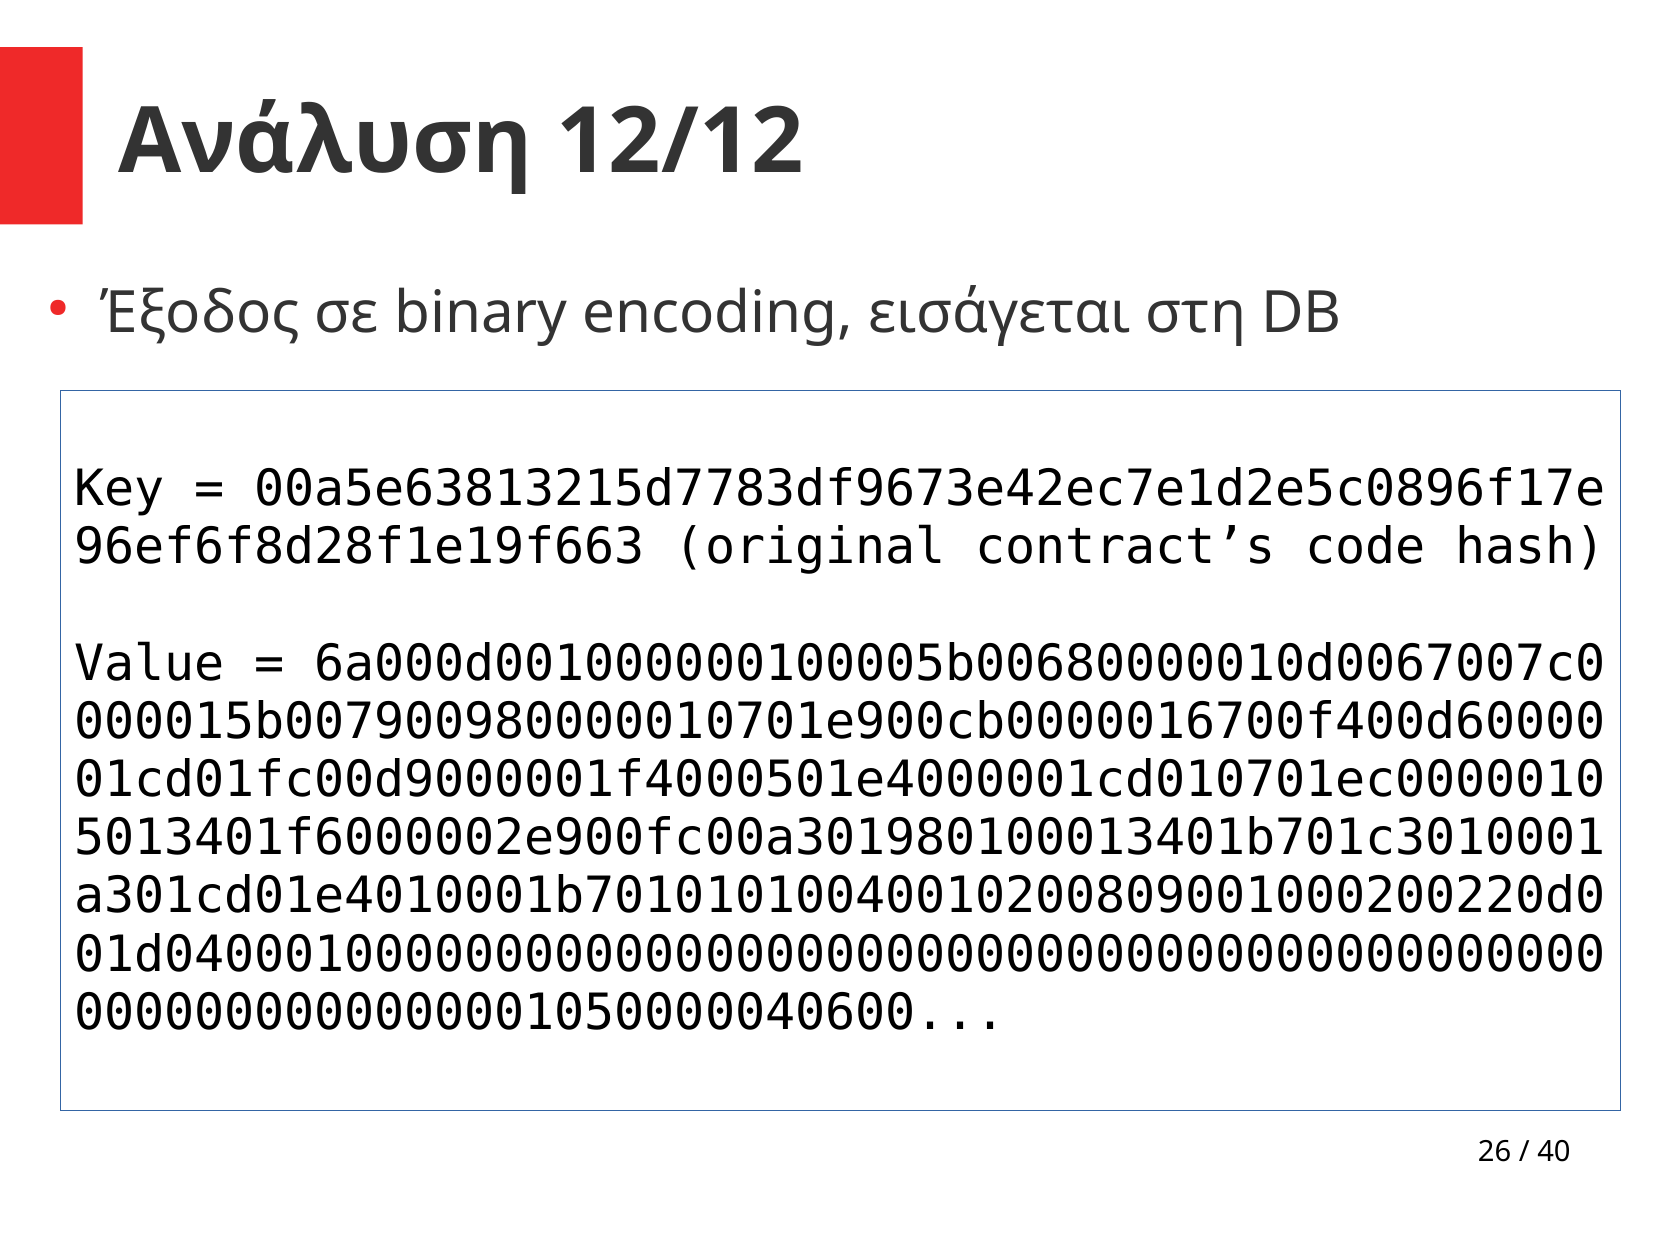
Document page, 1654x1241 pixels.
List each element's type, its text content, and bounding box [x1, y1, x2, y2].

title Ανάλυση 12/12 [118, 33, 1571, 241]
text_box Key = 00a5e63813215d7783df9673e42ec7e1d2e5c0896f17e 96ef6f8d28f1e19f663 (original contract’s code hash) Value = 6a000d001000000100005b00680000010d0067007c0 000015b007900980000010701e900cb0000016700f400d6000001cd01fc00d9000001f4000501e4000001cd010701ec00000105013401f6000002e900fc00a301980100013401b701c3010001a301cd01e4010001b70101010040010200809001000200220d001d0400010000000000000000000000000000000000000000000000000000000001050000040600... [60, 390, 1621, 1111]
list Έξοδος σε binary encoding, εισάγεται στη DB [30, 270, 1621, 376]
